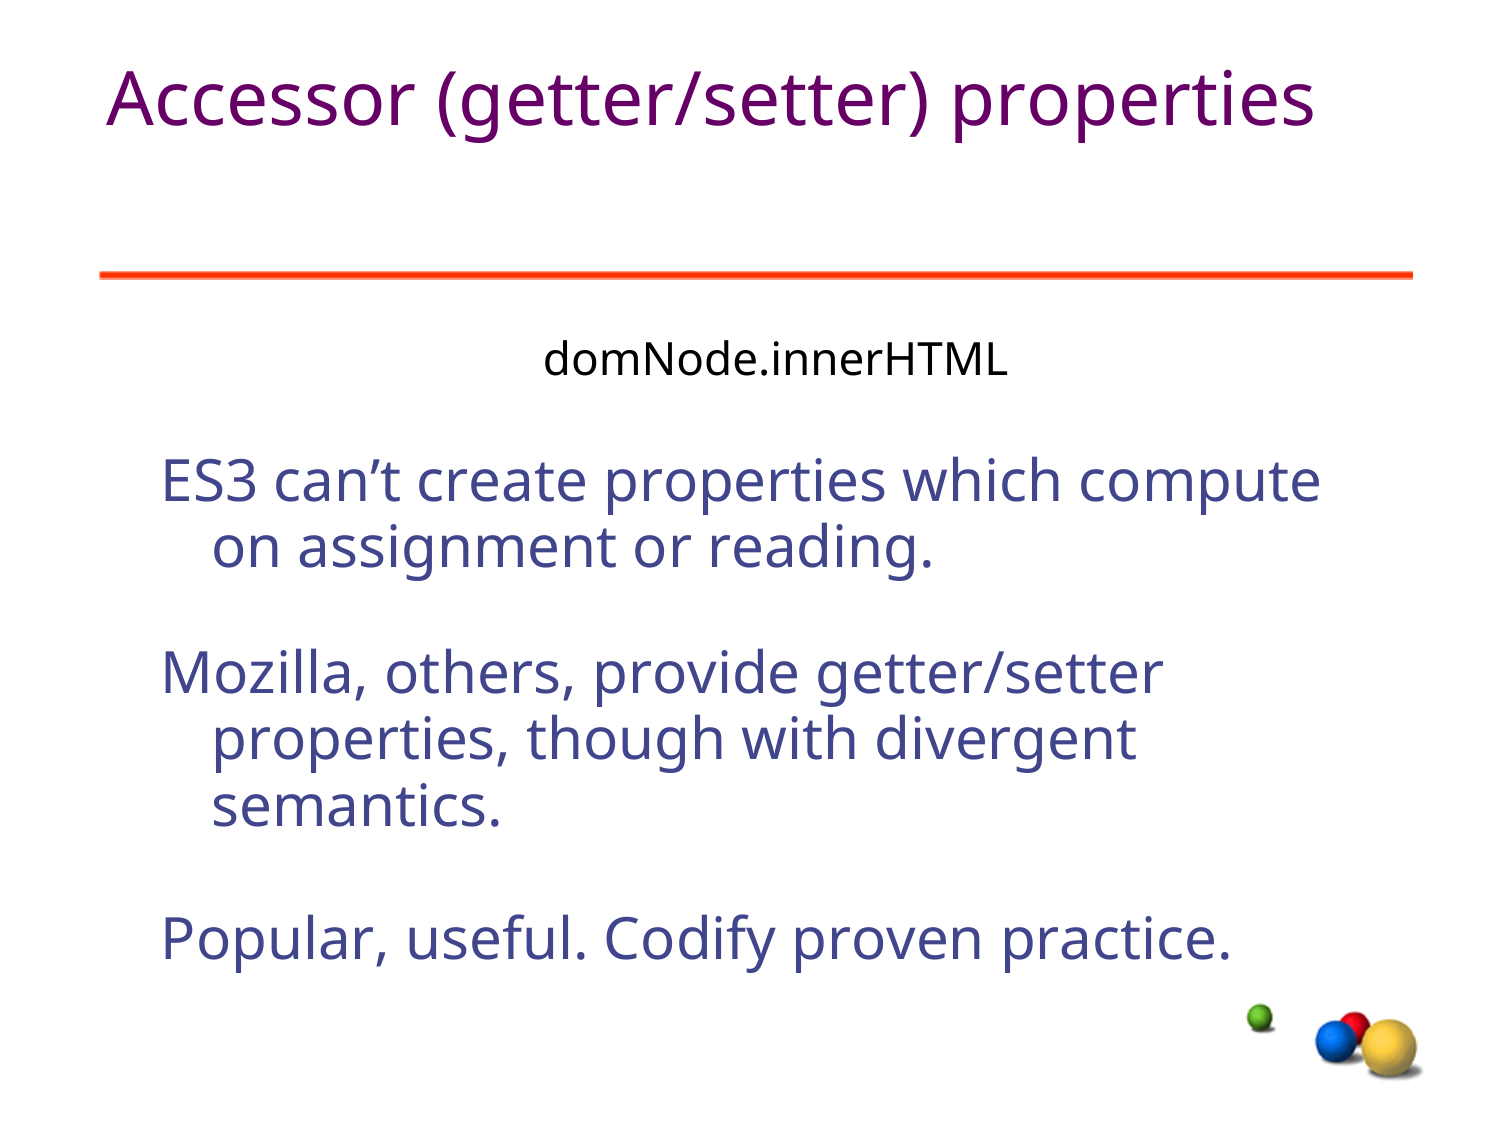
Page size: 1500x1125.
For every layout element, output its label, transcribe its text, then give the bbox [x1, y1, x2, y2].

picture [99, 271, 1413, 280]
picture [1224, 999, 1449, 1083]
title Accessor (getter/setter) properties [106, 57, 1369, 231]
subtitle domNode.innerHTML ES3 can’t create properties which compute on assignment or reading. Mozilla, others, provide getter/setter properties, though with divergent semantics. Popular, useful. Codify proven practice. [144, 320, 1407, 981]
